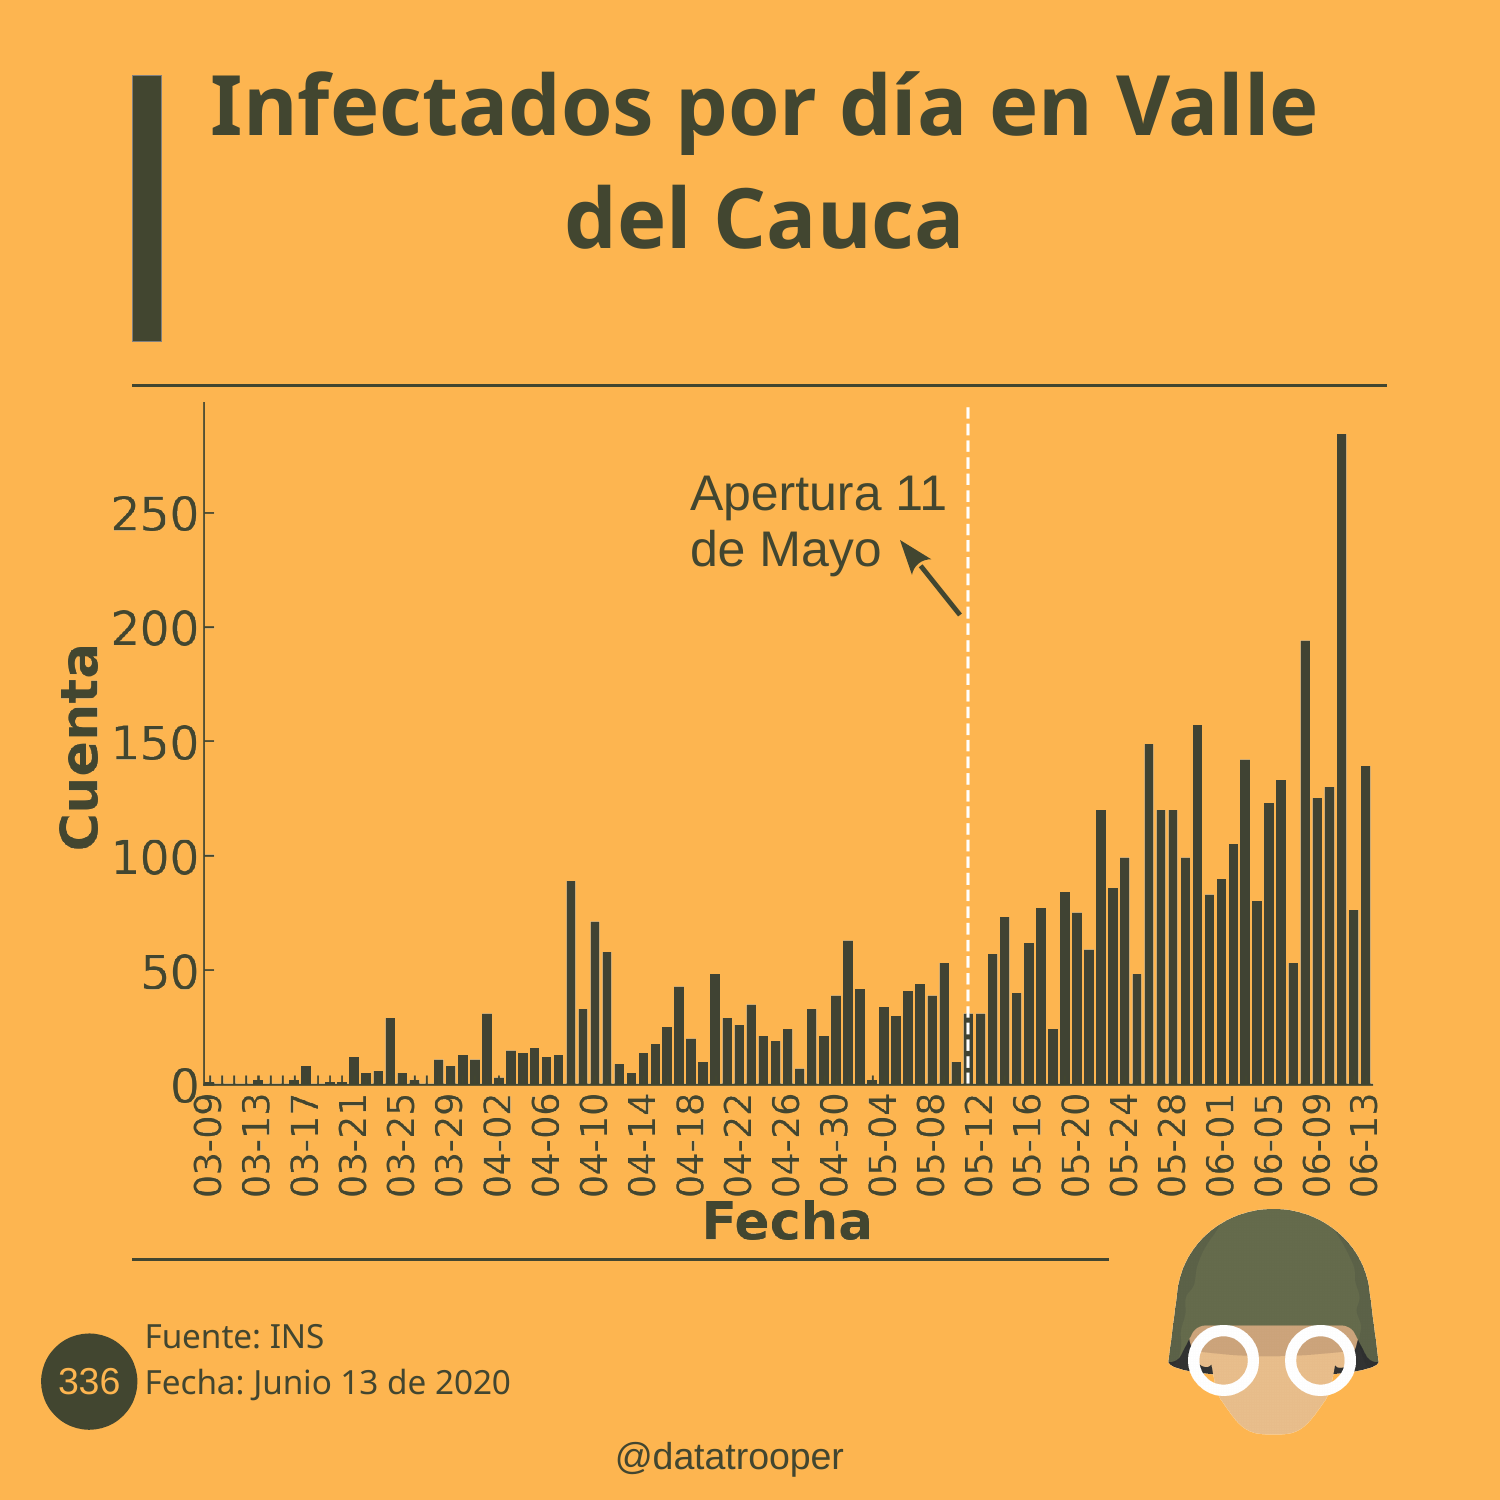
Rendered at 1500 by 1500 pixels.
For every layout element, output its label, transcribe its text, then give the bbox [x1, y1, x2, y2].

title Infectados por día en Valle del Cauca [180, 64, 1351, 255]
picture [55, 402, 1410, 1500]
